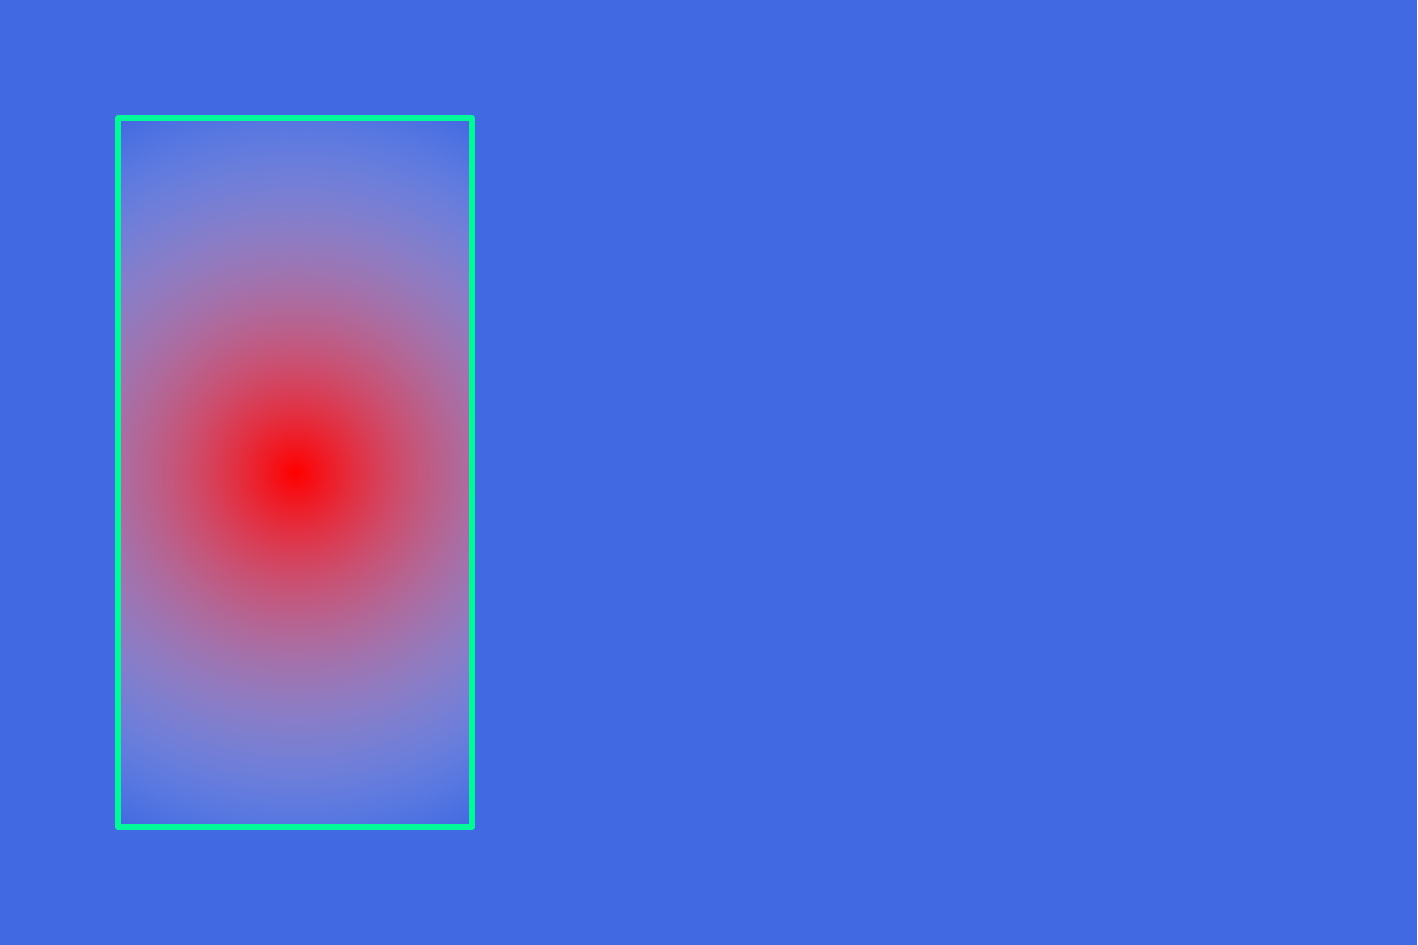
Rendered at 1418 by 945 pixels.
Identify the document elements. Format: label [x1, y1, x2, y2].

text_box [118, 118, 473, 827]
